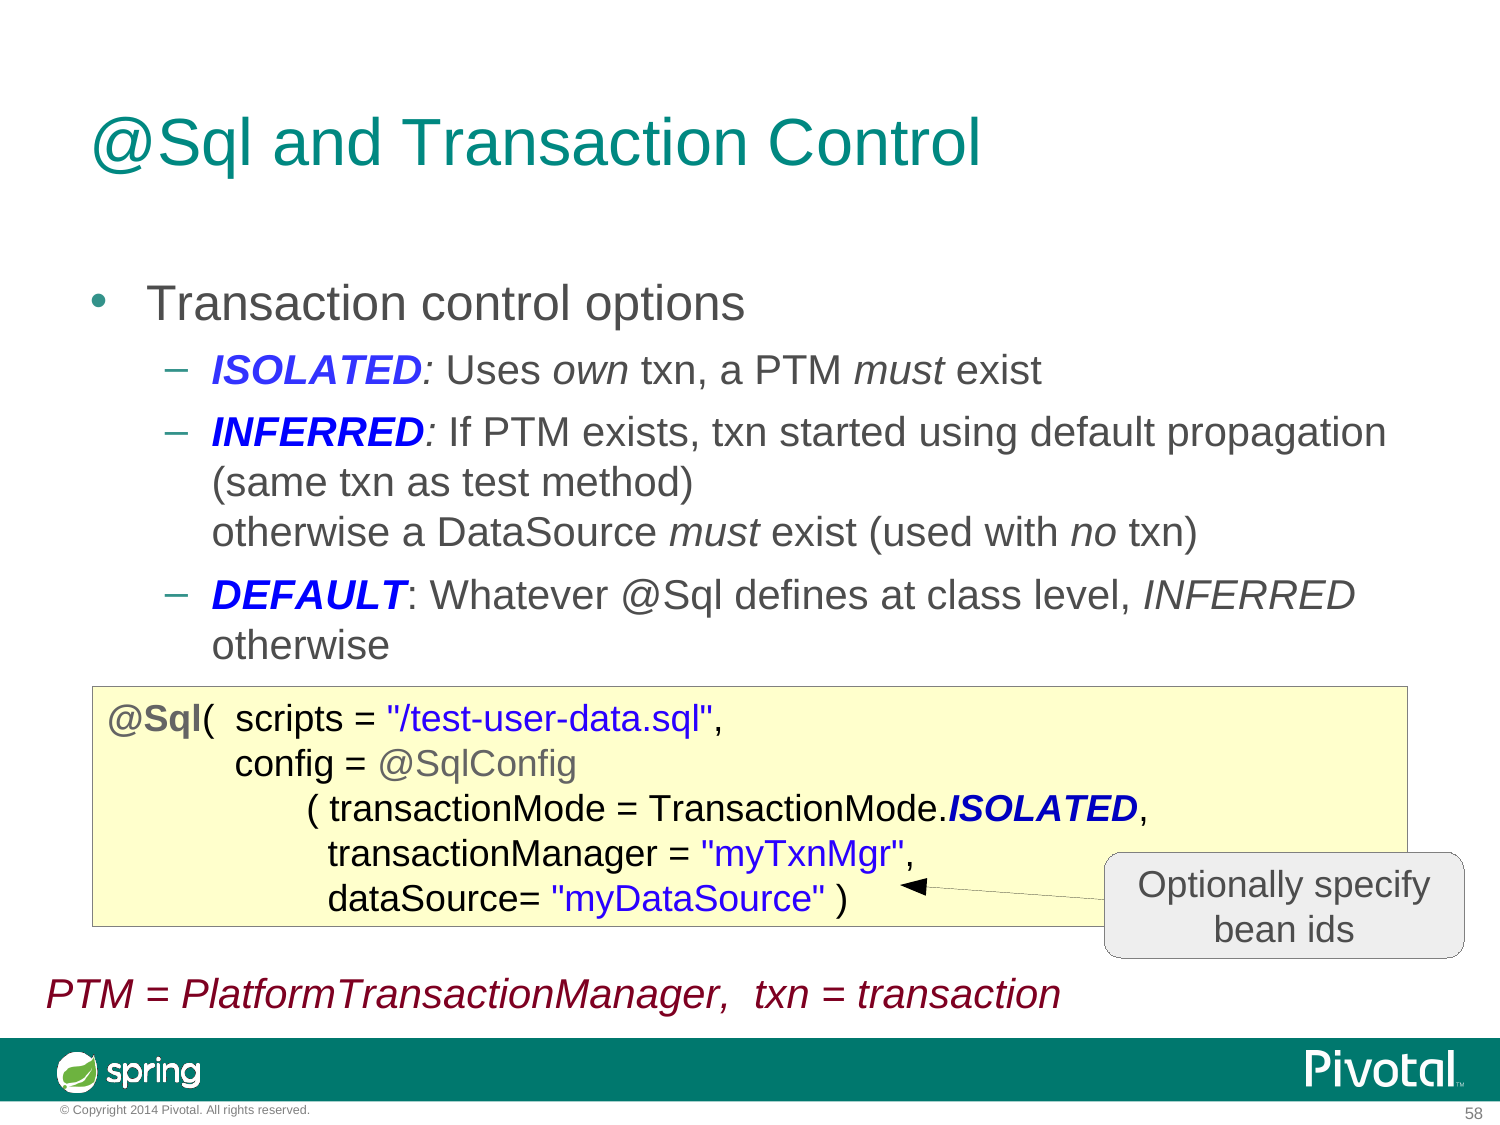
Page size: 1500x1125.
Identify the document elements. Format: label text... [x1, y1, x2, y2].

text_box PTM = PlatformTransactionManager, txn = transaction [18, 952, 1111, 1028]
text_box Optionally specify bean ids [1104, 852, 1465, 959]
picture [1306, 1050, 1464, 1087]
list Transaction control options ISOLATED: Uses own txn, a PTM must exist INFERRED: If PTM exists, txn started using default propagation (same txn as test method) otherwise a DataSource must exist (used with no txn) DEFAULT: Whatever @Sql defines at class level, INFERRED otherwise [75, 262, 1426, 793]
text_box @Sql( scripts = "/test-user-data.sql", config = @SqlConfig ( transactionMode = TransactionMode.ISOLATED, transactionManager = "myTxnMgr", dataSource= "myDataSource" ) [92, 686, 1408, 927]
title @Sql and Transaction Control [75, 45, 1426, 233]
picture [32, 1041, 210, 1103]
